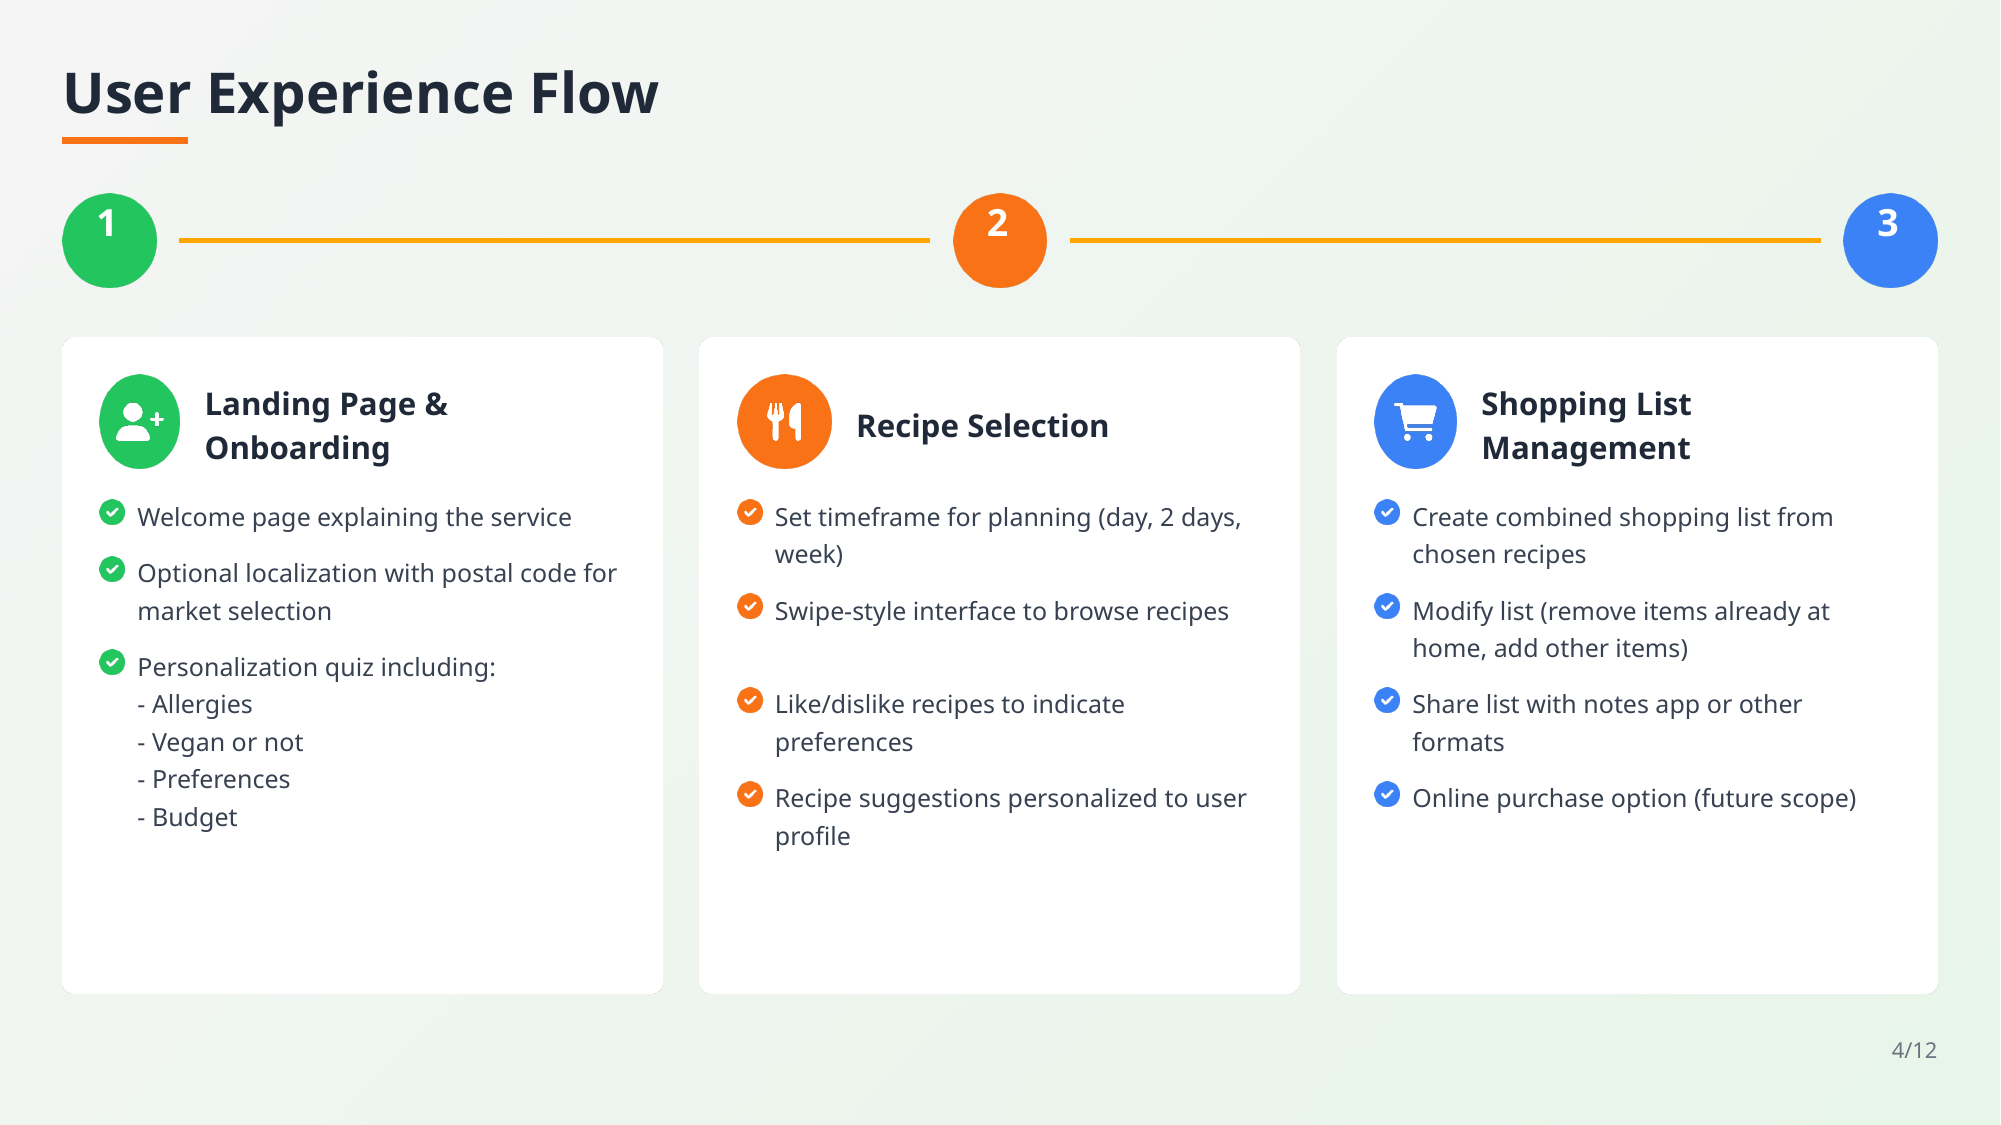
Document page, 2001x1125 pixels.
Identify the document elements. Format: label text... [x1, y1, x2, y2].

text_box 4/12 [62, 1031, 1938, 1063]
text_box Set timeframe for planning (day, 2 days, week) [774, 493, 1263, 569]
text_box 1 [96, 193, 190, 288]
text_box Share list with notes app or other formats [1412, 681, 1900, 757]
text_box Online purchase option (future scope) [1412, 774, 1982, 813]
text_box Welcome page explaining the service [137, 493, 700, 532]
text_box Create combined shopping list from chosen recipes [1412, 493, 1900, 569]
text_box User Experience Flow [62, 62, 1938, 125]
text_box Personalization quiz including: - Allergies - Vegan or not - Preferences - Budget [137, 643, 575, 813]
text_box 3 [1877, 193, 1972, 288]
text_box Landing Page & Onboarding [204, 378, 625, 466]
picture [0, 0, 2000, 1125]
text_box Optional localization with postal code for market selection [137, 549, 625, 625]
text_box Recipe Selection [856, 399, 1208, 444]
text_box Shopping List Management [1481, 378, 1900, 466]
text_box Swipe-style interface to browse recipes [774, 587, 1263, 663]
text_box Like/dislike recipes to indicate preferences [774, 681, 1263, 757]
text_box 2 [986, 193, 1081, 288]
text_box Recipe suggestions personalized to user profile [774, 774, 1263, 850]
text_box Modify list (remove items already at home, add other items) [1412, 587, 1900, 663]
